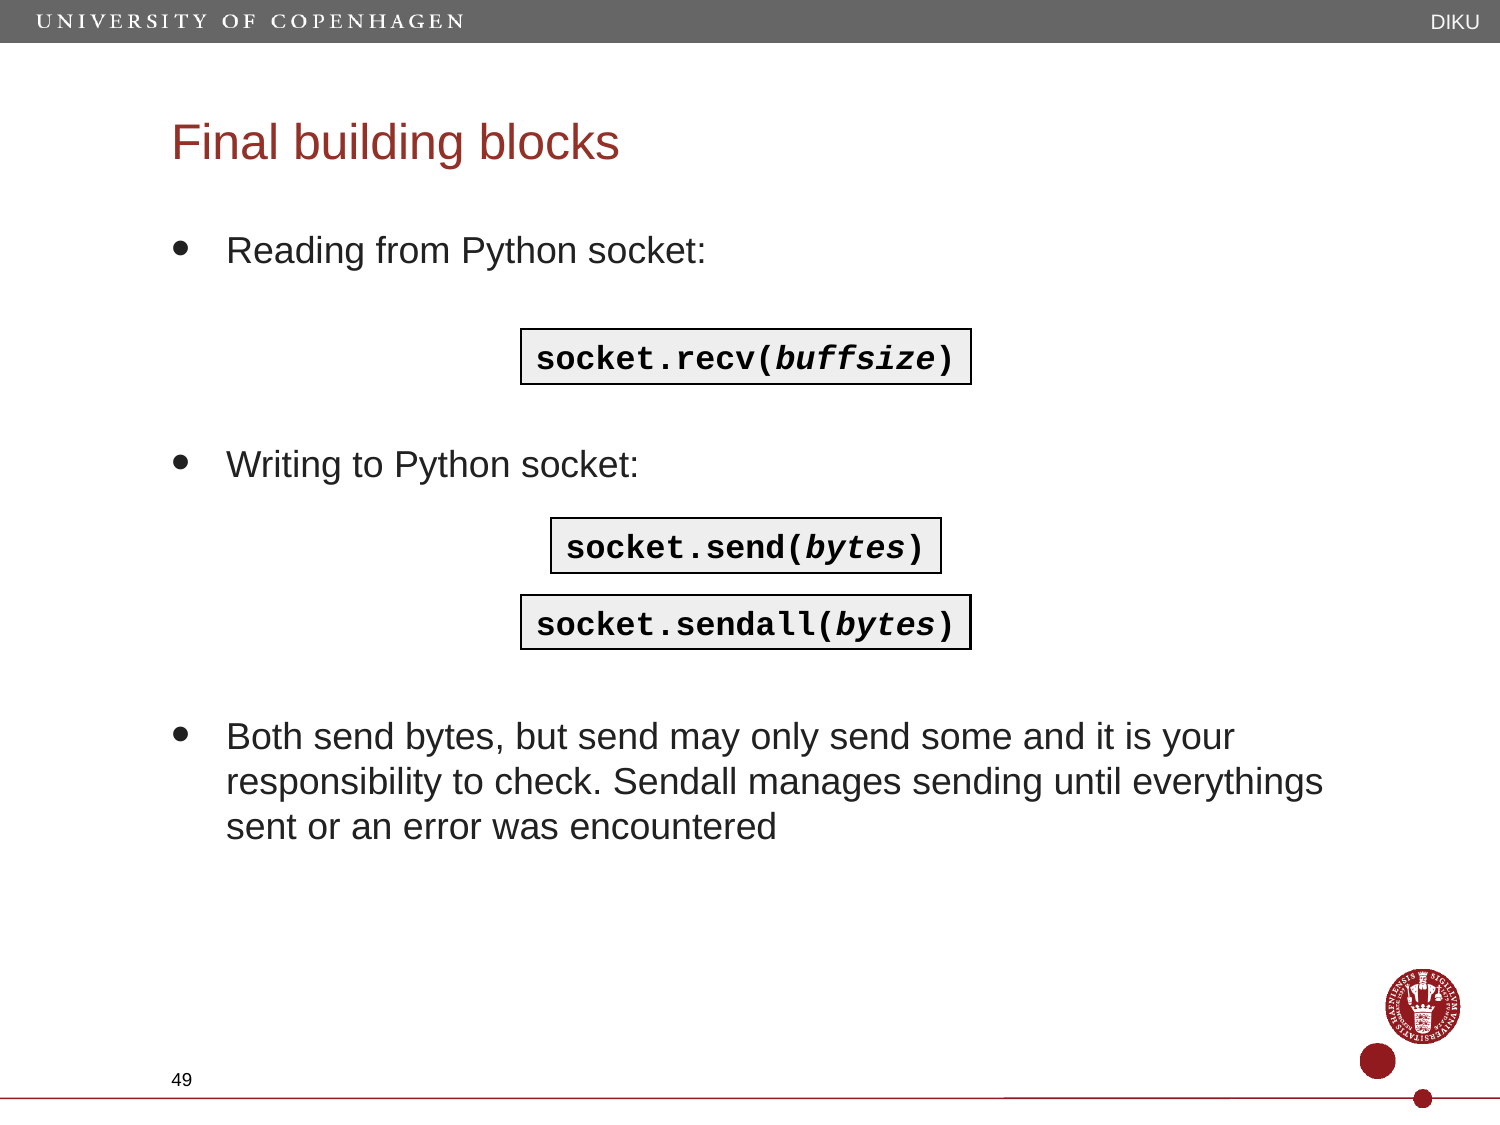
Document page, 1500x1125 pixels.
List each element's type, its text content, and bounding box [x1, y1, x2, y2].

text_box socket.sendall(bytes) [521, 594, 971, 650]
text_box <number> [171, 1067, 522, 1092]
text_box Reading from Python socket: Writing to Python socket: Both send bytes, but send may only send some and it is your responsibility to check. Sendall manages sending until everythings sent or an error was encountered [171, 225, 1329, 900]
picture [0, 910, 1500, 1122]
text_box Final building blocks [171, 75, 1329, 171]
text_box socket.send(bytes) [550, 517, 941, 573]
text_box socket.recv(buffsize) [520, 328, 971, 384]
text_box DIKU [469, 0, 1495, 43]
